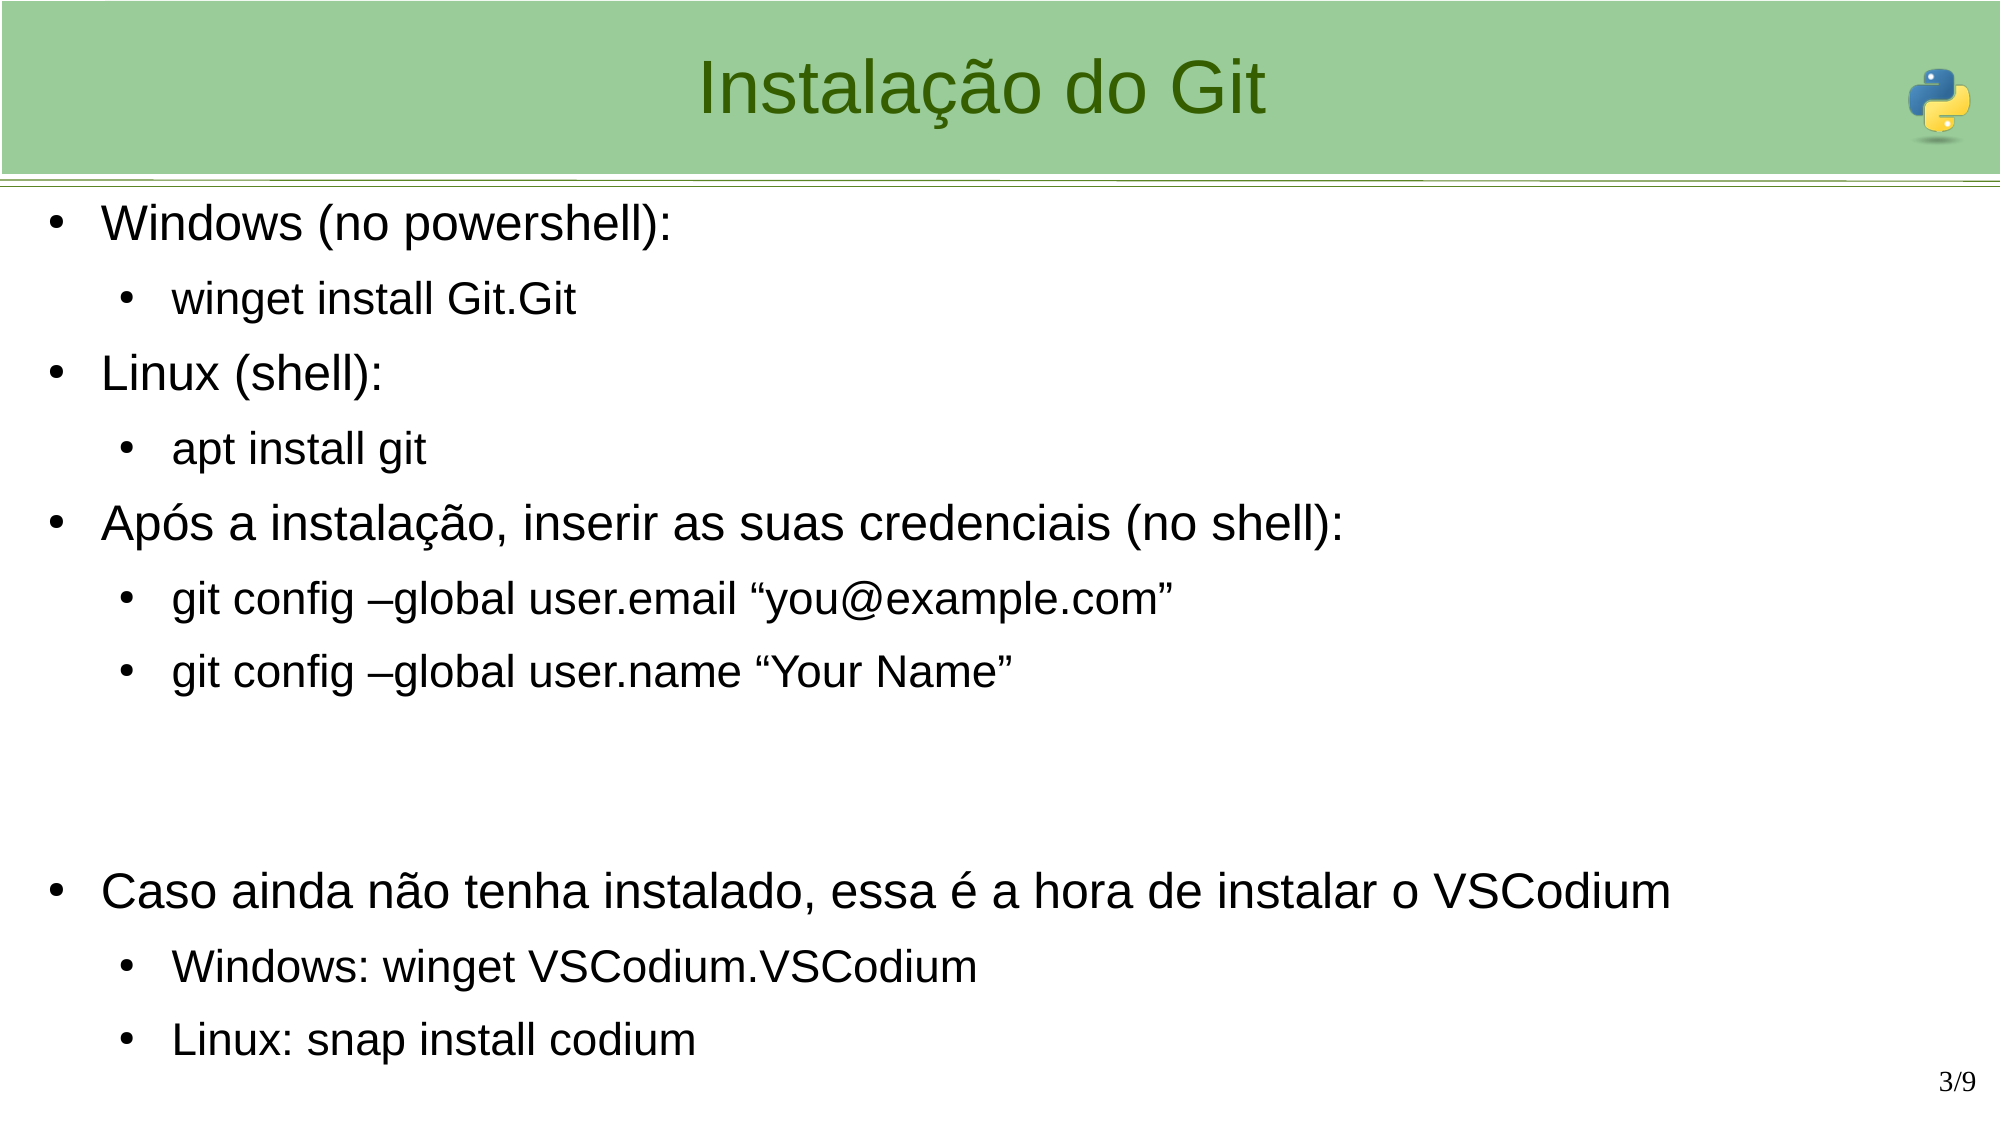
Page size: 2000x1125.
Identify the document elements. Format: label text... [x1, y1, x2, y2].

title Instalação do Git [105, 0, 1861, 174]
picture [1901, 59, 1979, 148]
list Windows (no powershell): winget install Git.Git Linux (shell): apt install git Após a instalação, inserir as suas credenciais (no shell): git config –global user.email “you@example.com” git config –global user.name “Your Name” Caso ainda não tenha instalado, essa é a hora de instalar o VSCodium Windows: winget VSCodium.VSCodium Linux: snap install codium [30, 195, 1966, 1066]
